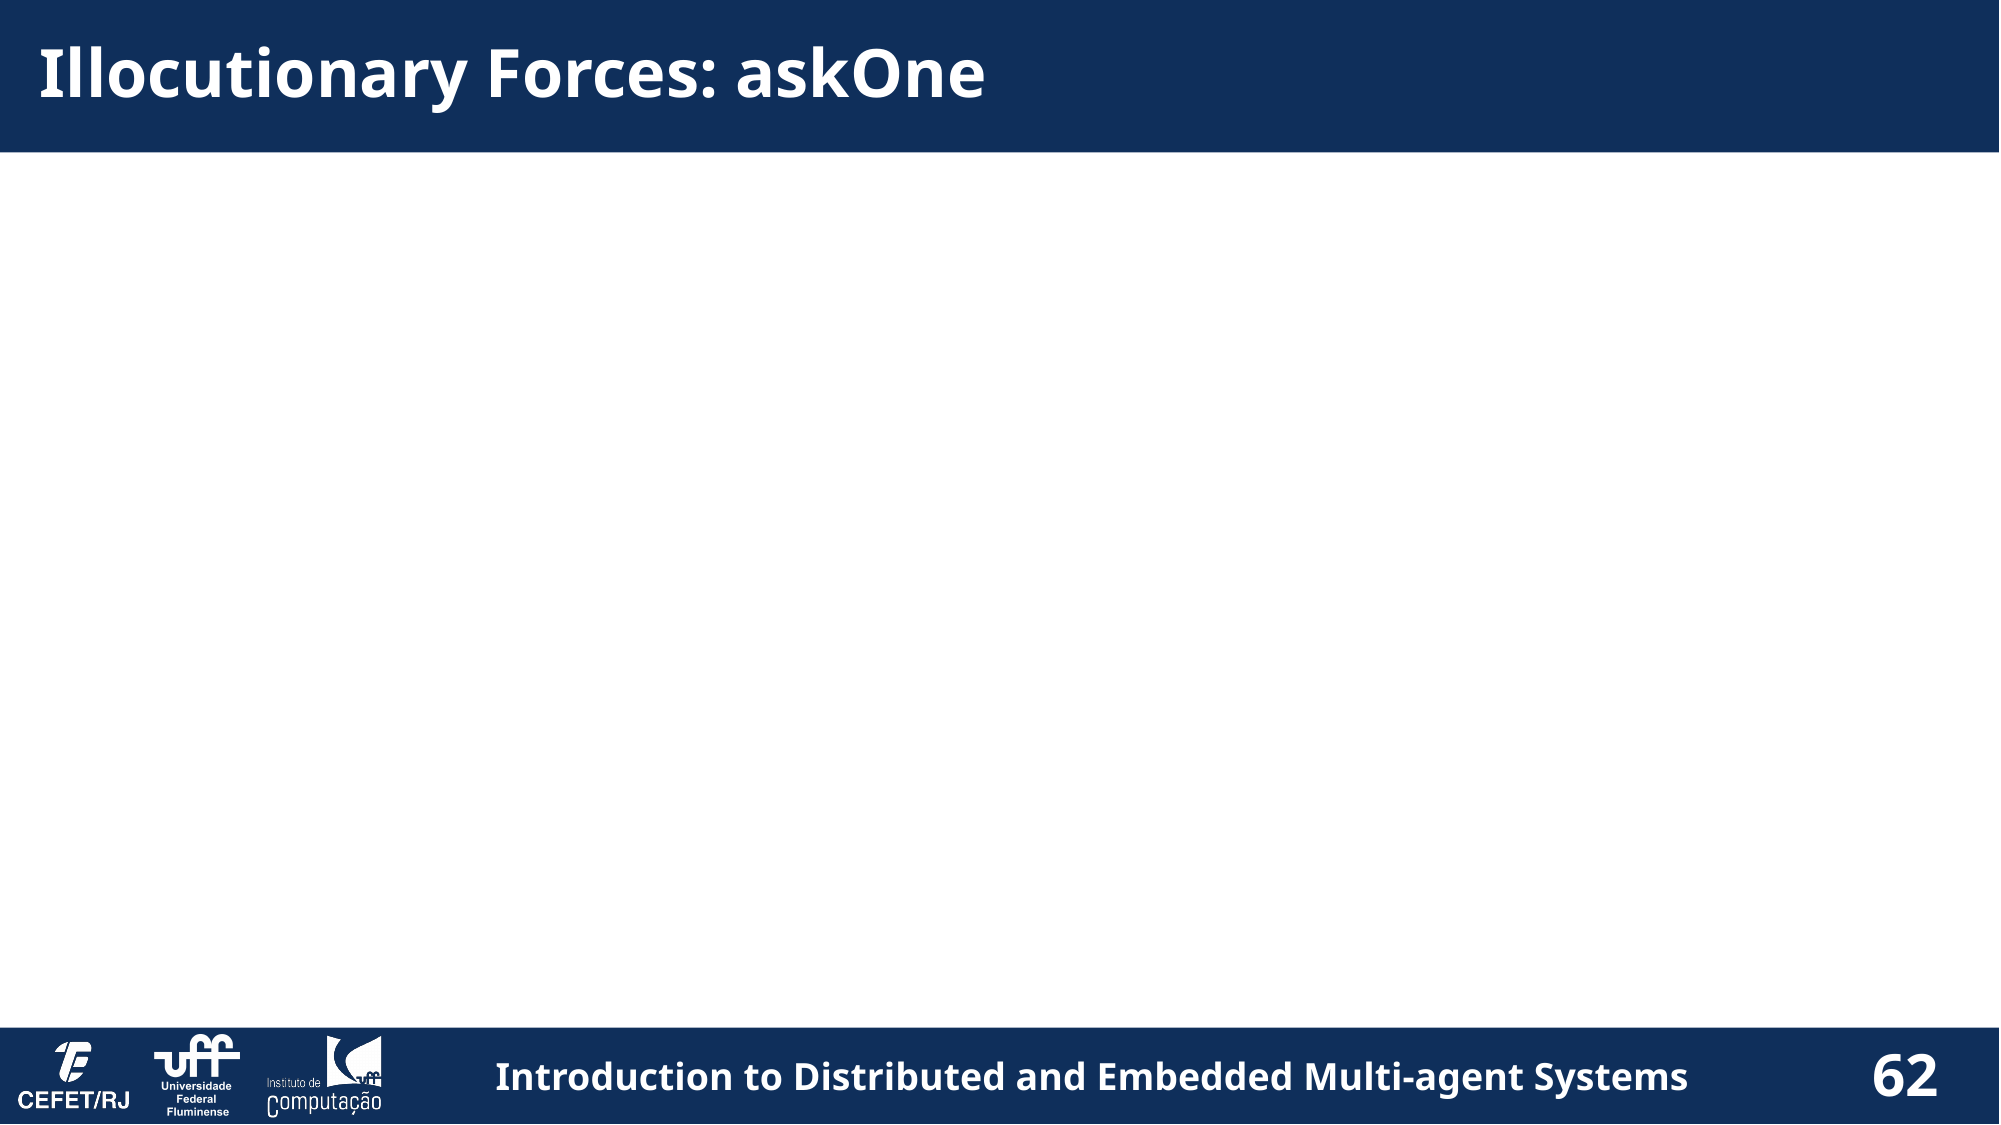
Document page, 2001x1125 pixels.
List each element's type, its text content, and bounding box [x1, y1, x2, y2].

picture [18, 1021, 129, 1125]
picture [153, 1033, 241, 1121]
text_box Illocutionary Forces: askOne [25, 23, 1999, 119]
picture [265, 1033, 383, 1118]
